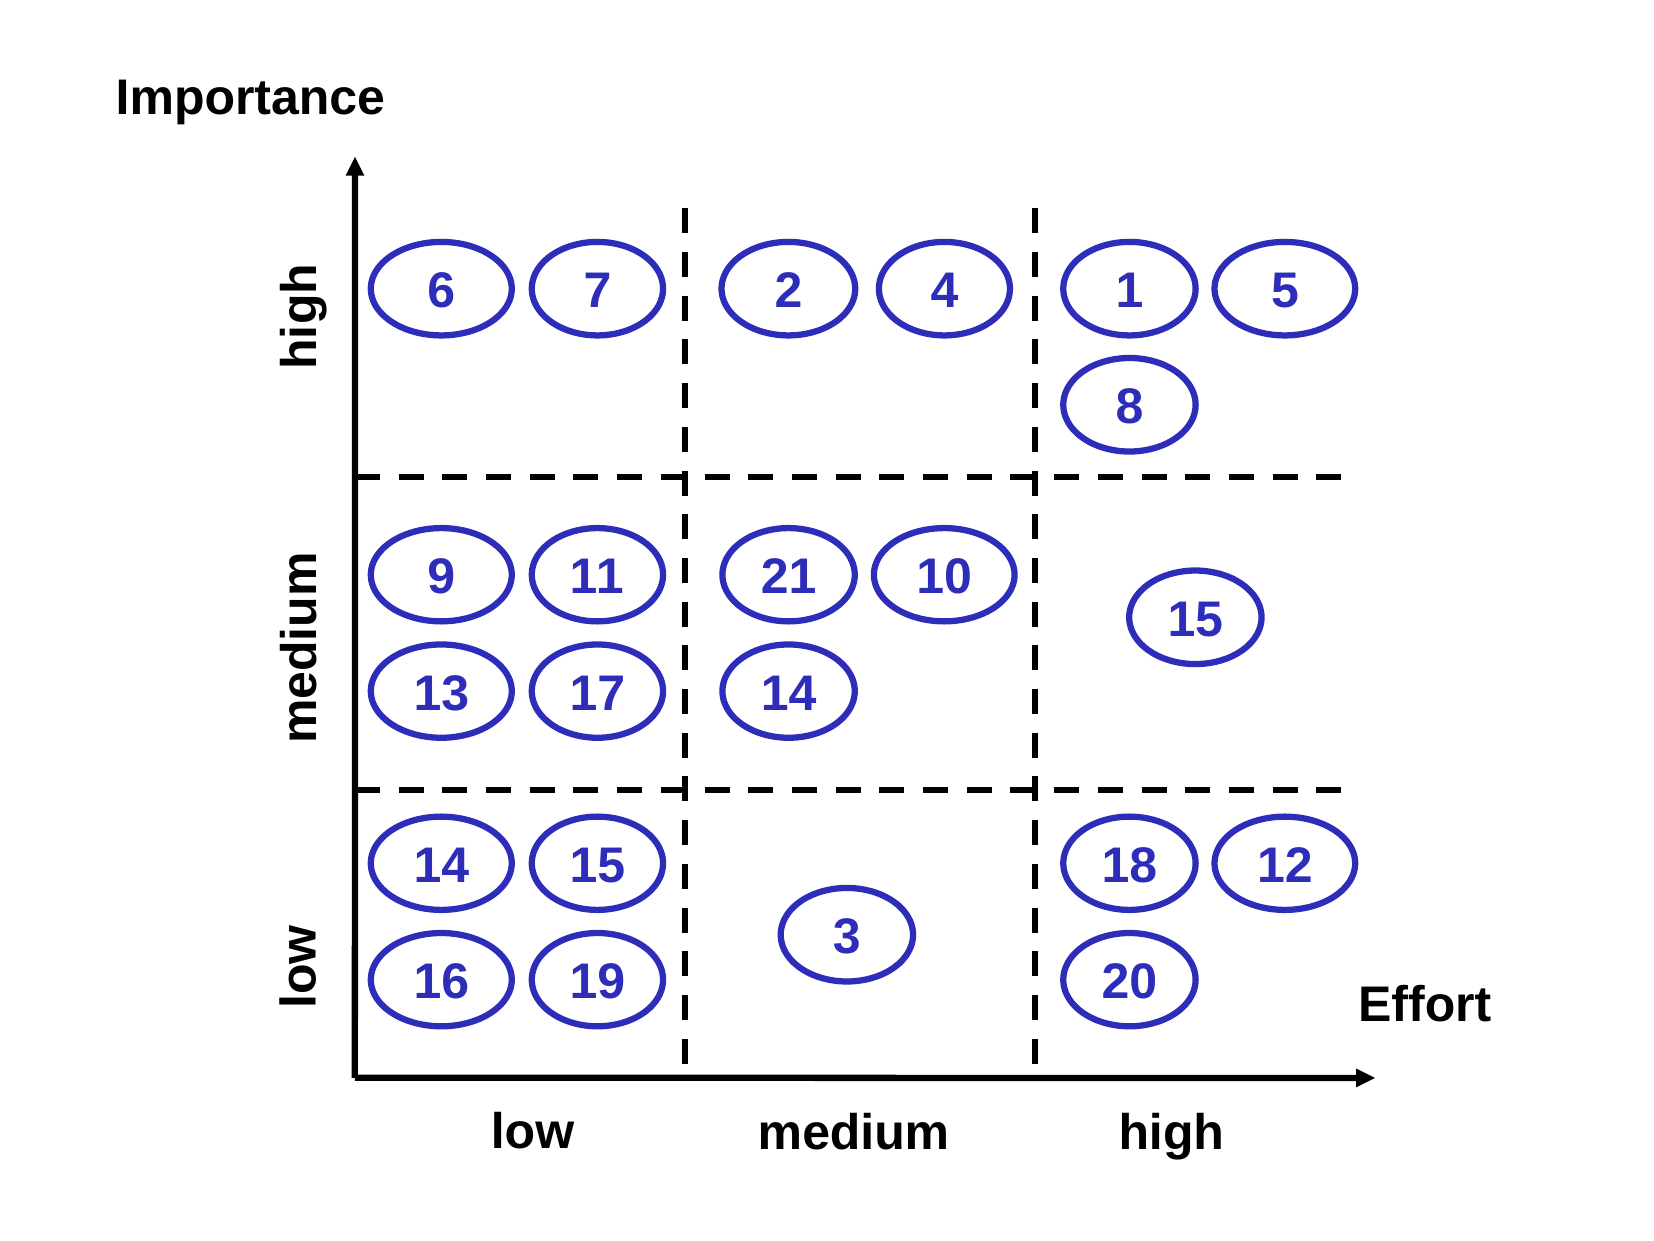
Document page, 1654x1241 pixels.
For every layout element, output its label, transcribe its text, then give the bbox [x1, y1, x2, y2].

text_box 11 [531, 528, 664, 622]
text_box 21 [722, 528, 855, 622]
text_box 14 [722, 644, 855, 738]
text_box 17 [531, 644, 664, 738]
text_box 8 [1063, 357, 1196, 452]
text_box Importance [100, 62, 401, 134]
text_box 20 [1063, 933, 1196, 1027]
text_box 2 [721, 241, 856, 336]
text_box 1 [1063, 241, 1196, 336]
text_box 16 [370, 933, 512, 1027]
text_box 5 [1214, 241, 1356, 336]
text_box 13 [370, 644, 512, 738]
text_box 10 [873, 528, 1015, 622]
text_box 15 [1129, 570, 1262, 665]
text_box 9 [370, 528, 512, 622]
text_box 12 [1214, 816, 1356, 910]
text_box low [263, 910, 335, 1024]
text_box Effort [1343, 969, 1507, 1041]
text_box high [1103, 1097, 1239, 1169]
text_box 15 [531, 816, 664, 910]
text_box medium [263, 537, 335, 759]
text_box 7 [531, 241, 664, 336]
text_box 19 [531, 933, 664, 1027]
text_box 4 [878, 241, 1010, 336]
text_box medium [742, 1097, 965, 1169]
text_box 18 [1063, 816, 1196, 910]
text_box 3 [780, 887, 914, 982]
text_box 6 [370, 241, 512, 336]
text_box low [476, 1096, 590, 1168]
text_box high [263, 249, 335, 385]
text_box 14 [370, 816, 512, 910]
